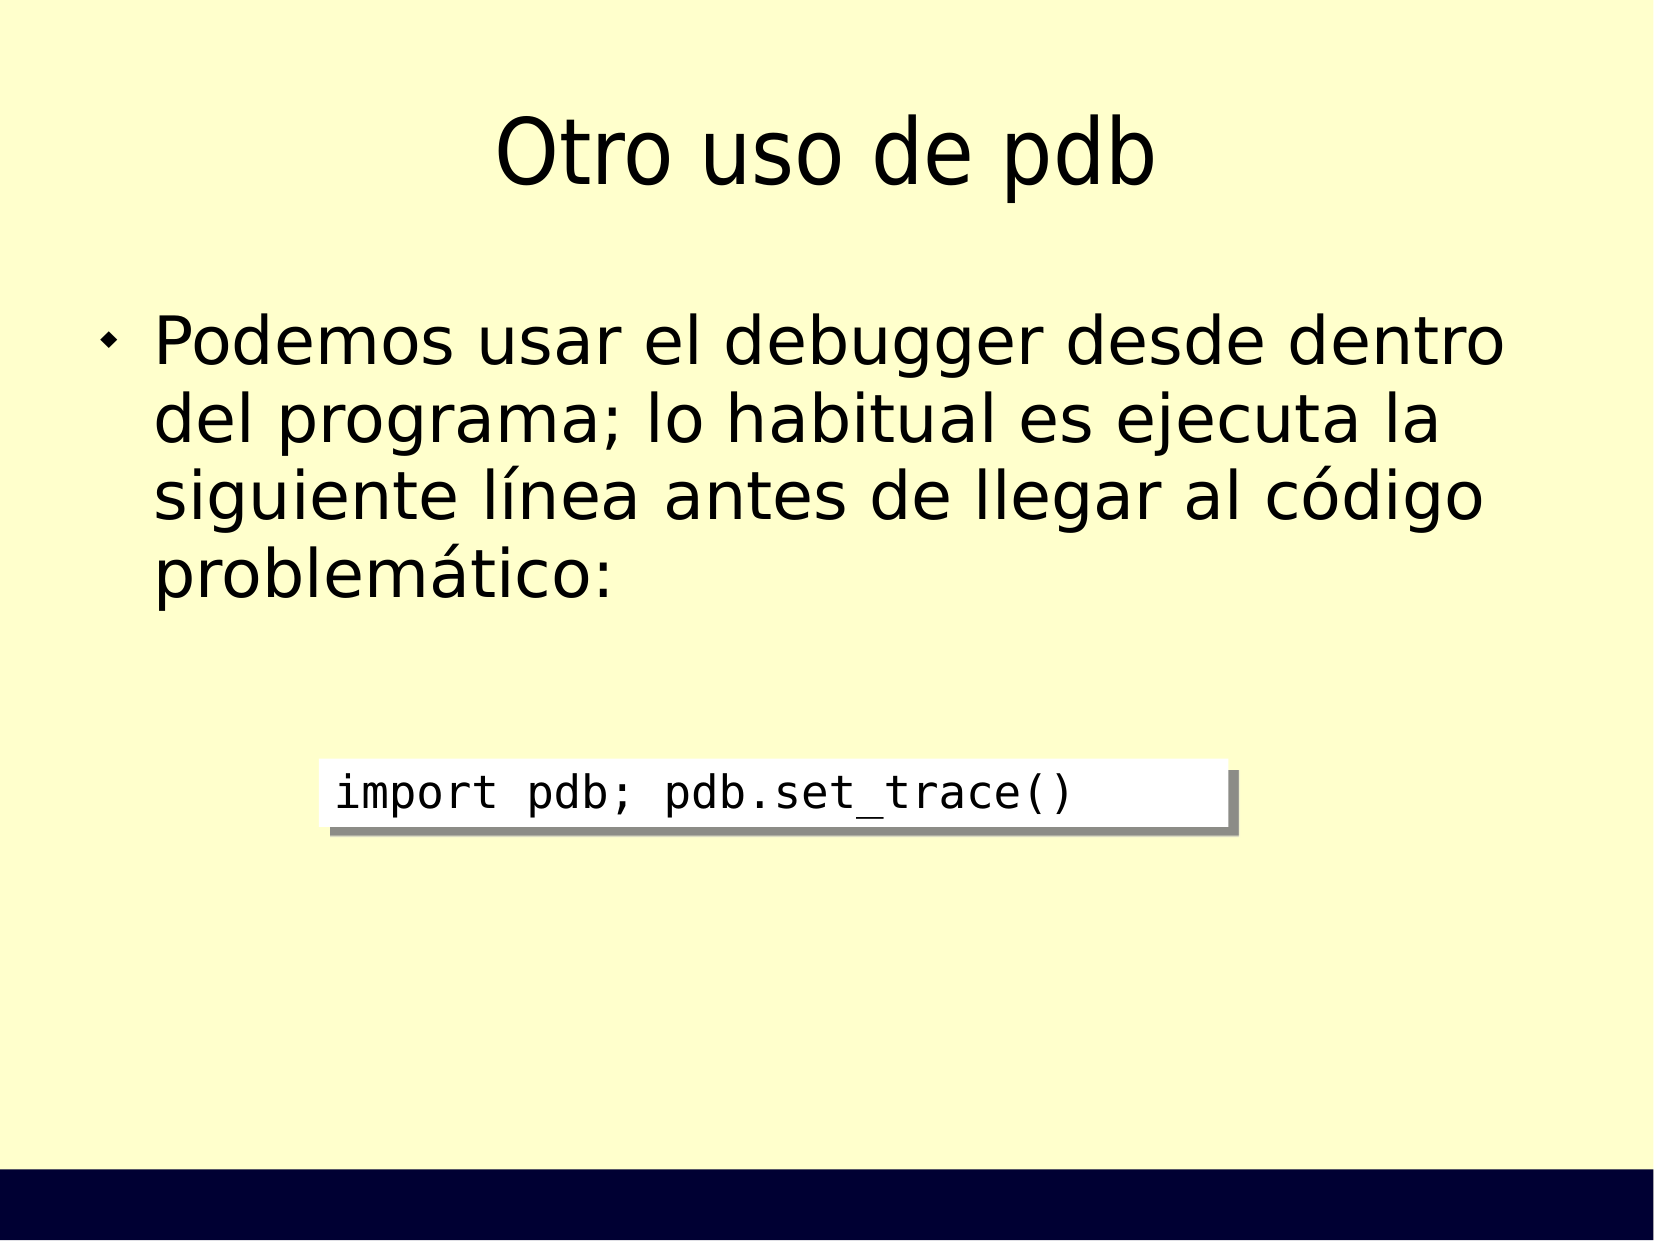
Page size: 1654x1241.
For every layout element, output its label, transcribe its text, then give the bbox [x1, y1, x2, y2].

title Otro uso de pdb [82, 49, 1571, 257]
text_box import pdb; pdb.set_trace() [318, 758, 1229, 827]
list Podemos usar el debugger desde dentro del programa; lo habitual es ejecuta la siguiente línea antes de llegar al código problemático: [82, 290, 1538, 626]
